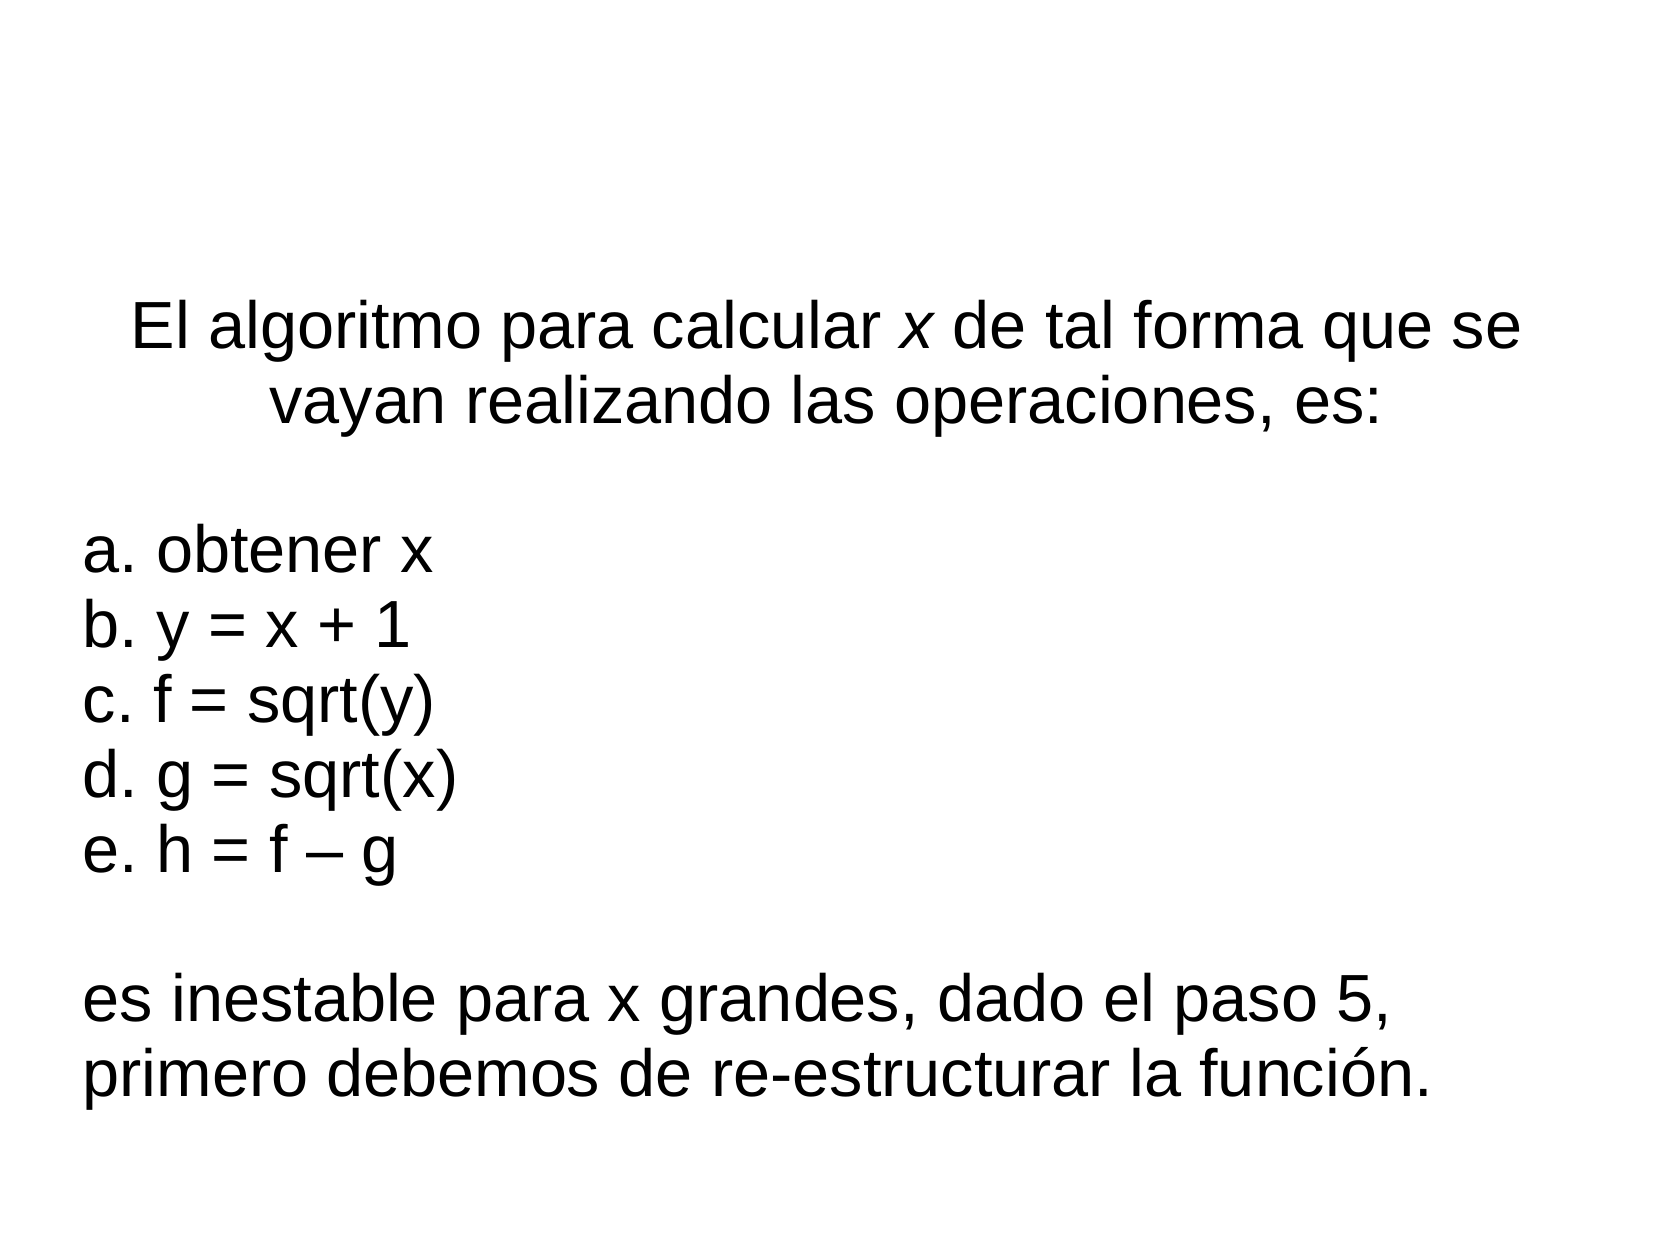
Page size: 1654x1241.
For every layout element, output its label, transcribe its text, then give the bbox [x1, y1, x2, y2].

subtitle El algoritmo para calcular x de tal forma que se vayan realizando las operaciones, es: a. obtener x b. y = x + 1 c. f = sqrt(y) d. g = sqrt(x) e. h = f – g es inestable para x grandes, dado el paso 5, primero debemos de re-estructurar la función. [82, 288, 1571, 1111]
